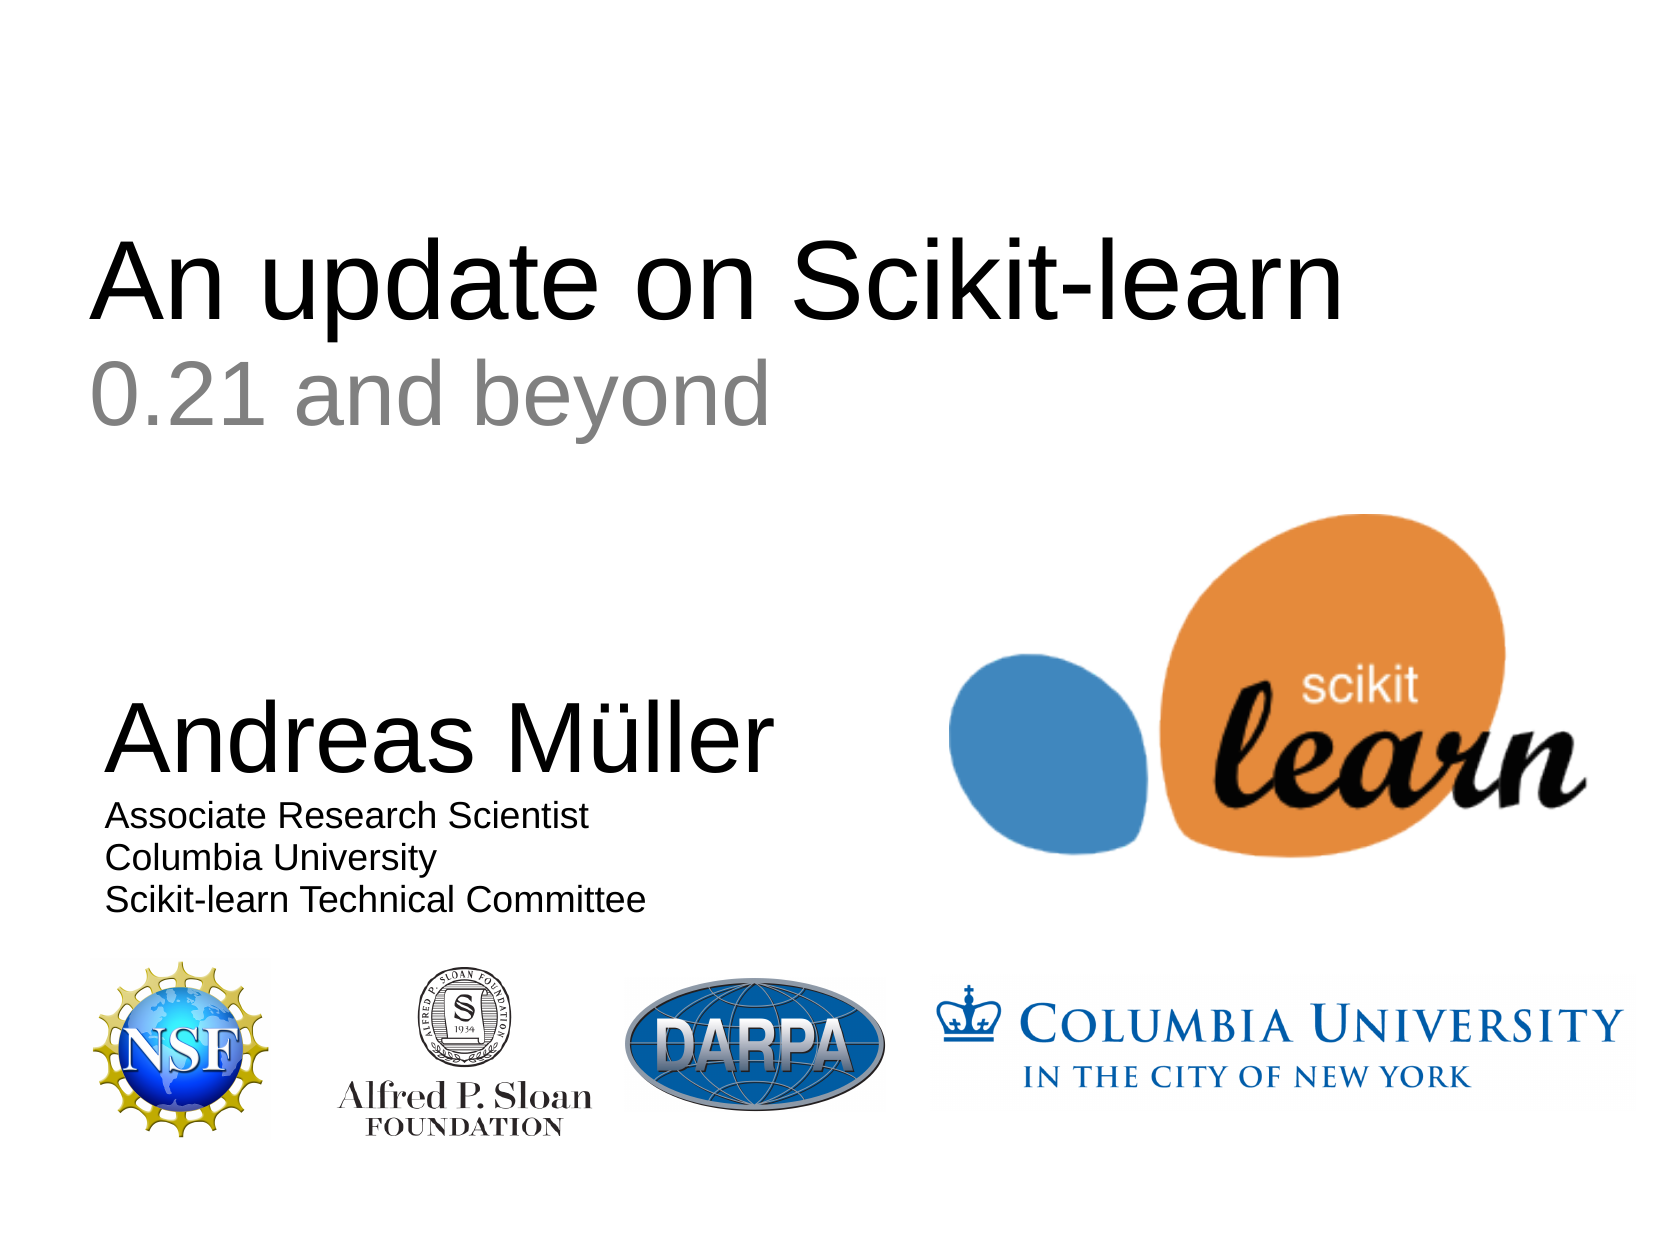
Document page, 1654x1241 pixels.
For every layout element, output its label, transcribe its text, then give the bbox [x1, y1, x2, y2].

picture [949, 514, 1621, 930]
text_box An update on Scikit-learn 0.21 and beyond [75, 210, 1576, 763]
picture [90, 958, 271, 1140]
picture [930, 974, 1636, 1111]
text_box Andreas Müller Associate Research Scientist Columbia University Scikit-learn Technical Committee [89, 674, 949, 928]
picture [313, 962, 616, 1140]
picture [624, 977, 886, 1112]
